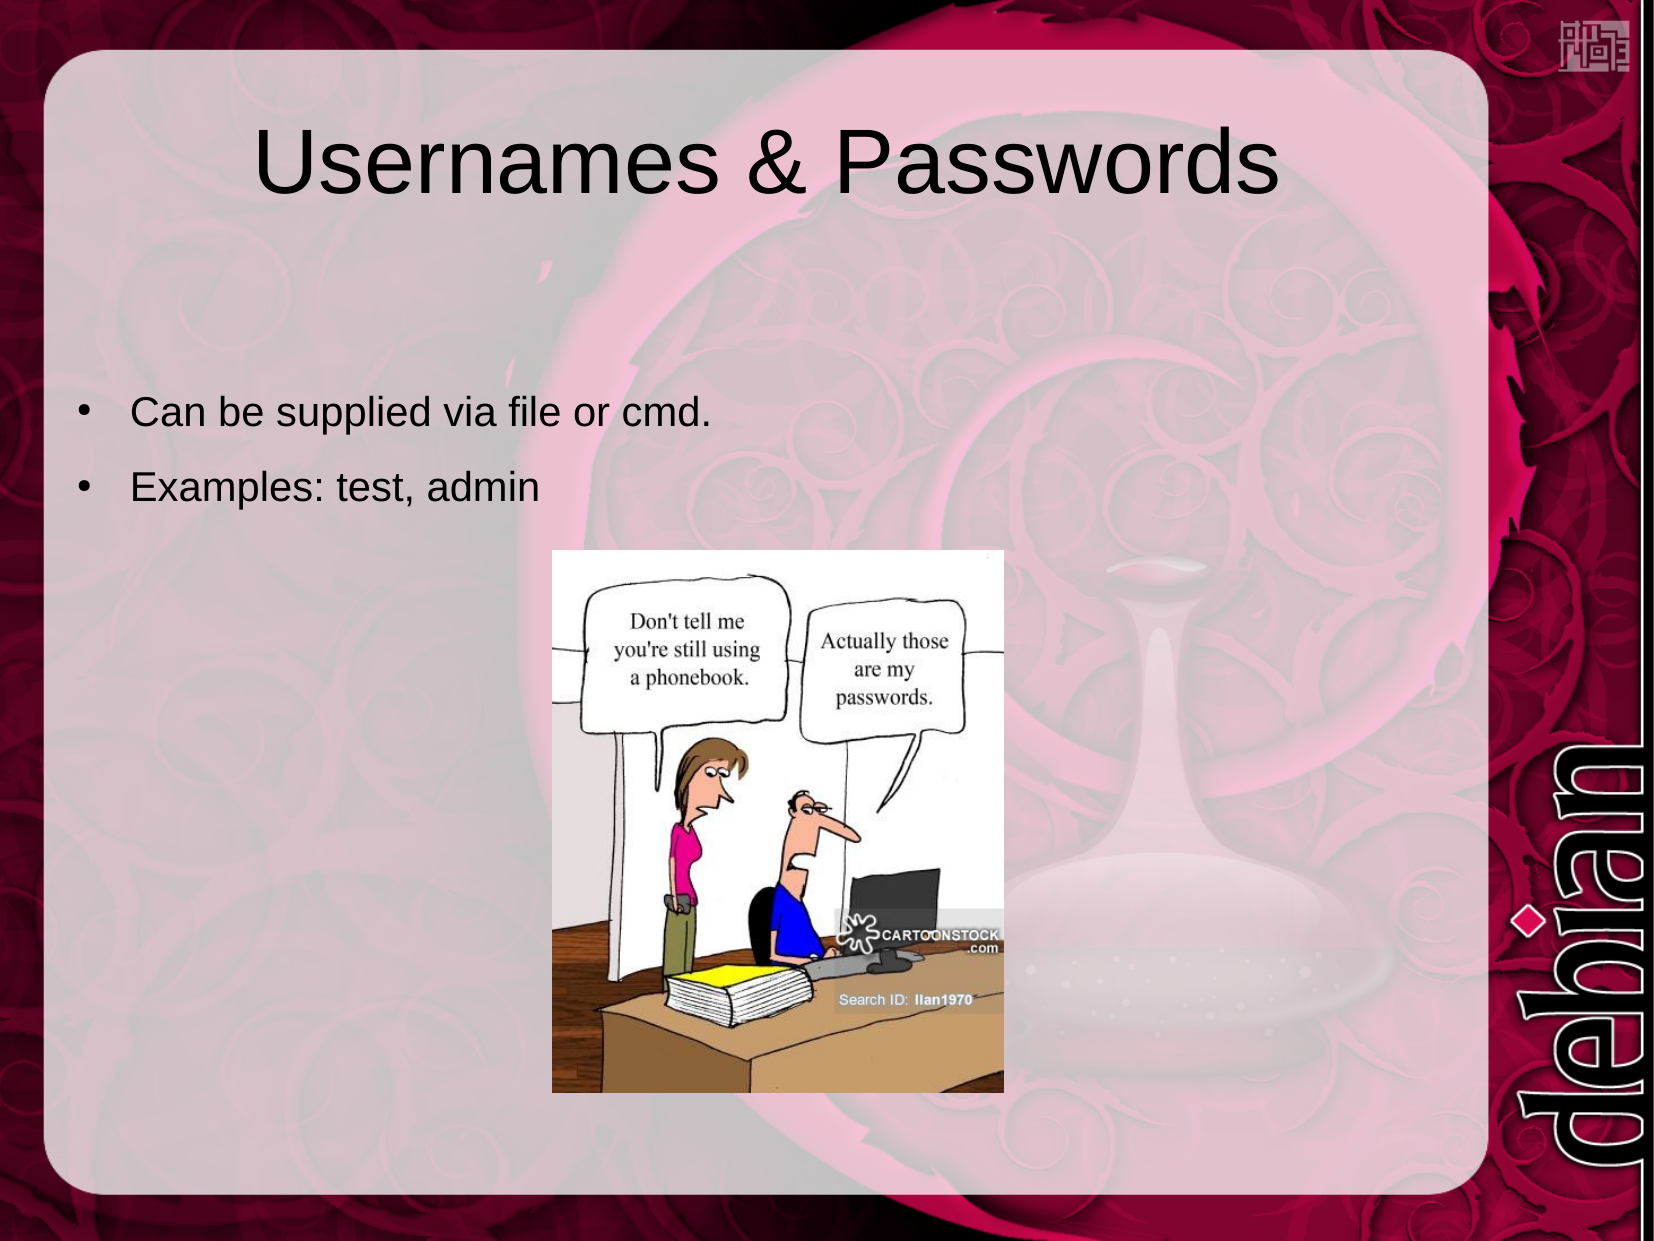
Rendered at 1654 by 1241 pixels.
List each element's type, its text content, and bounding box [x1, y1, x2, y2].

title Usernames & Passwords [59, 58, 1477, 236]
picture [0, 0, 1654, 1241]
list Can be supplied via file or cmd. Examples: test, admin [59, 236, 1477, 1055]
